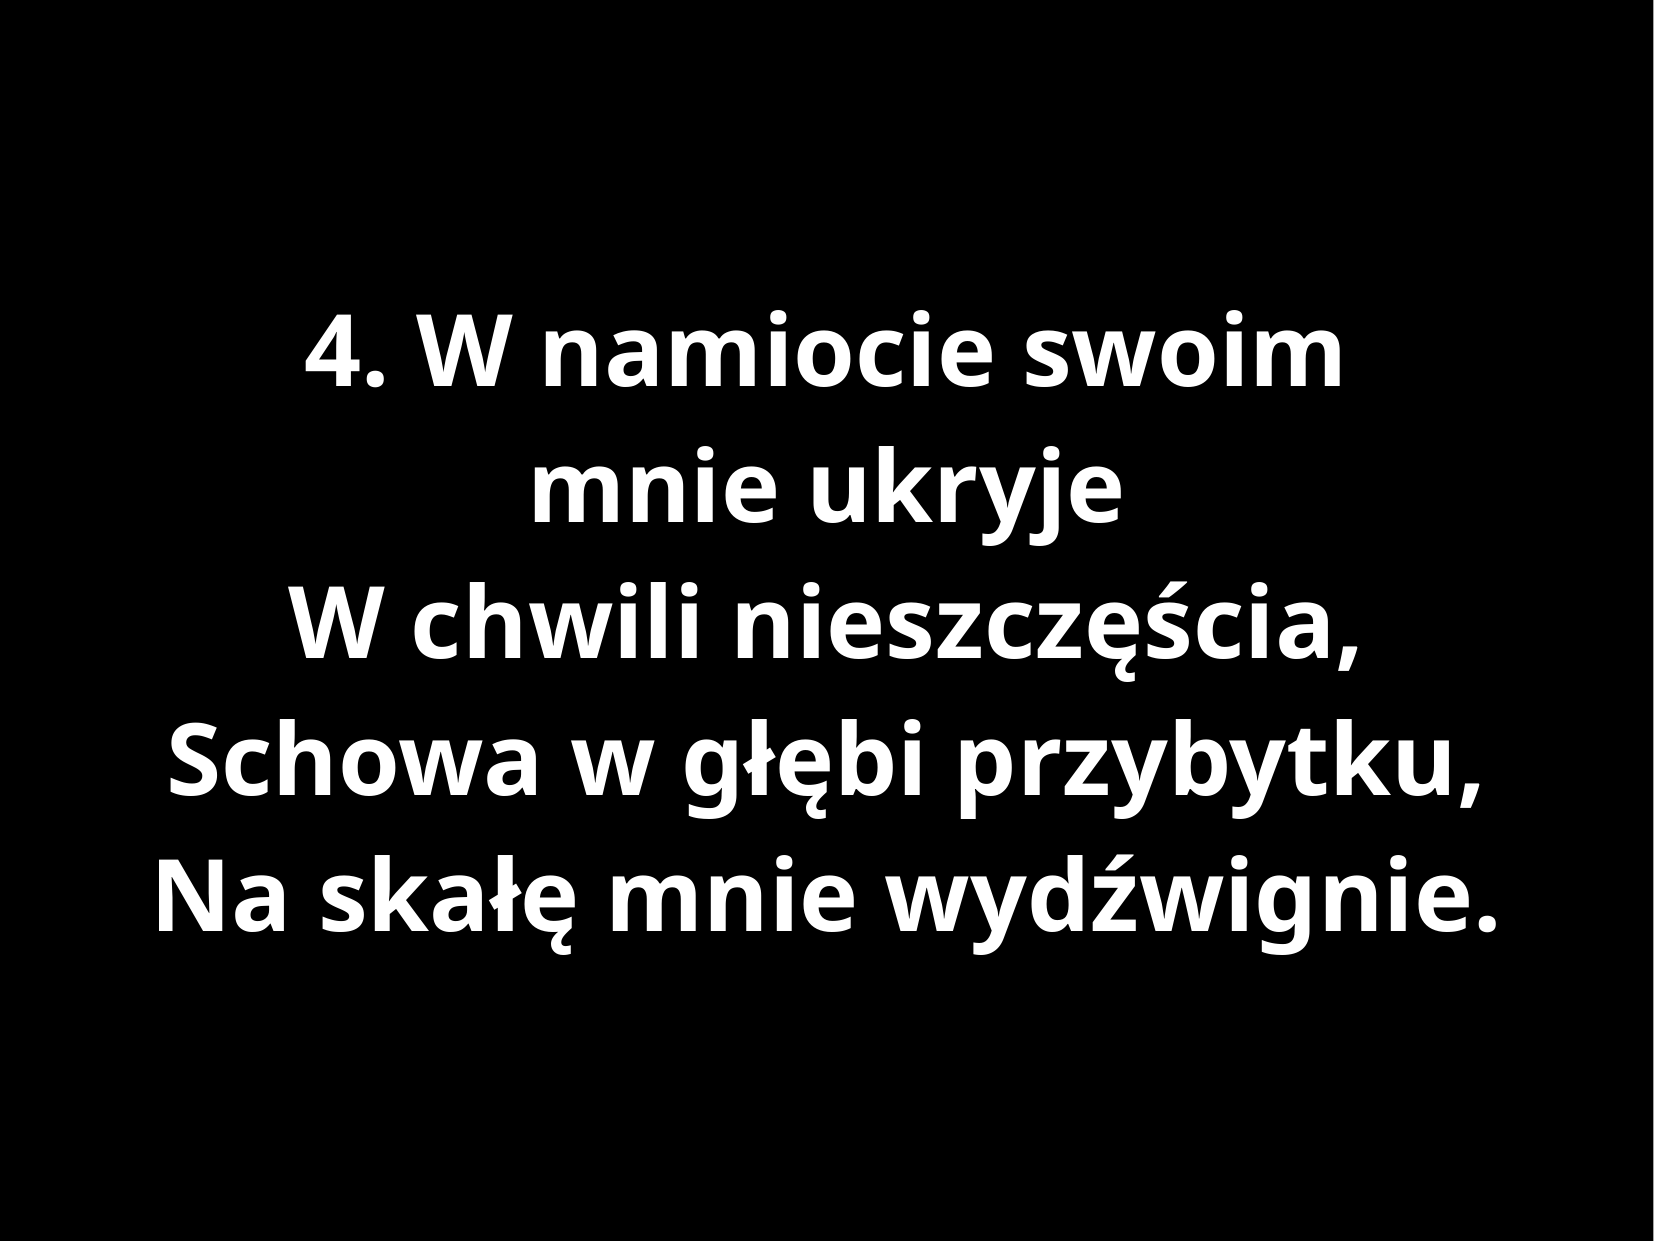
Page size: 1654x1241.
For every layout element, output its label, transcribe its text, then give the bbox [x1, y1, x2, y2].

title 4. W namiocie swoim mnie ukryje W chwili nieszczęścia, Schowa w głębi przybytku, Na skałę mnie wydźwignie. [0, 0, 1654, 1241]
